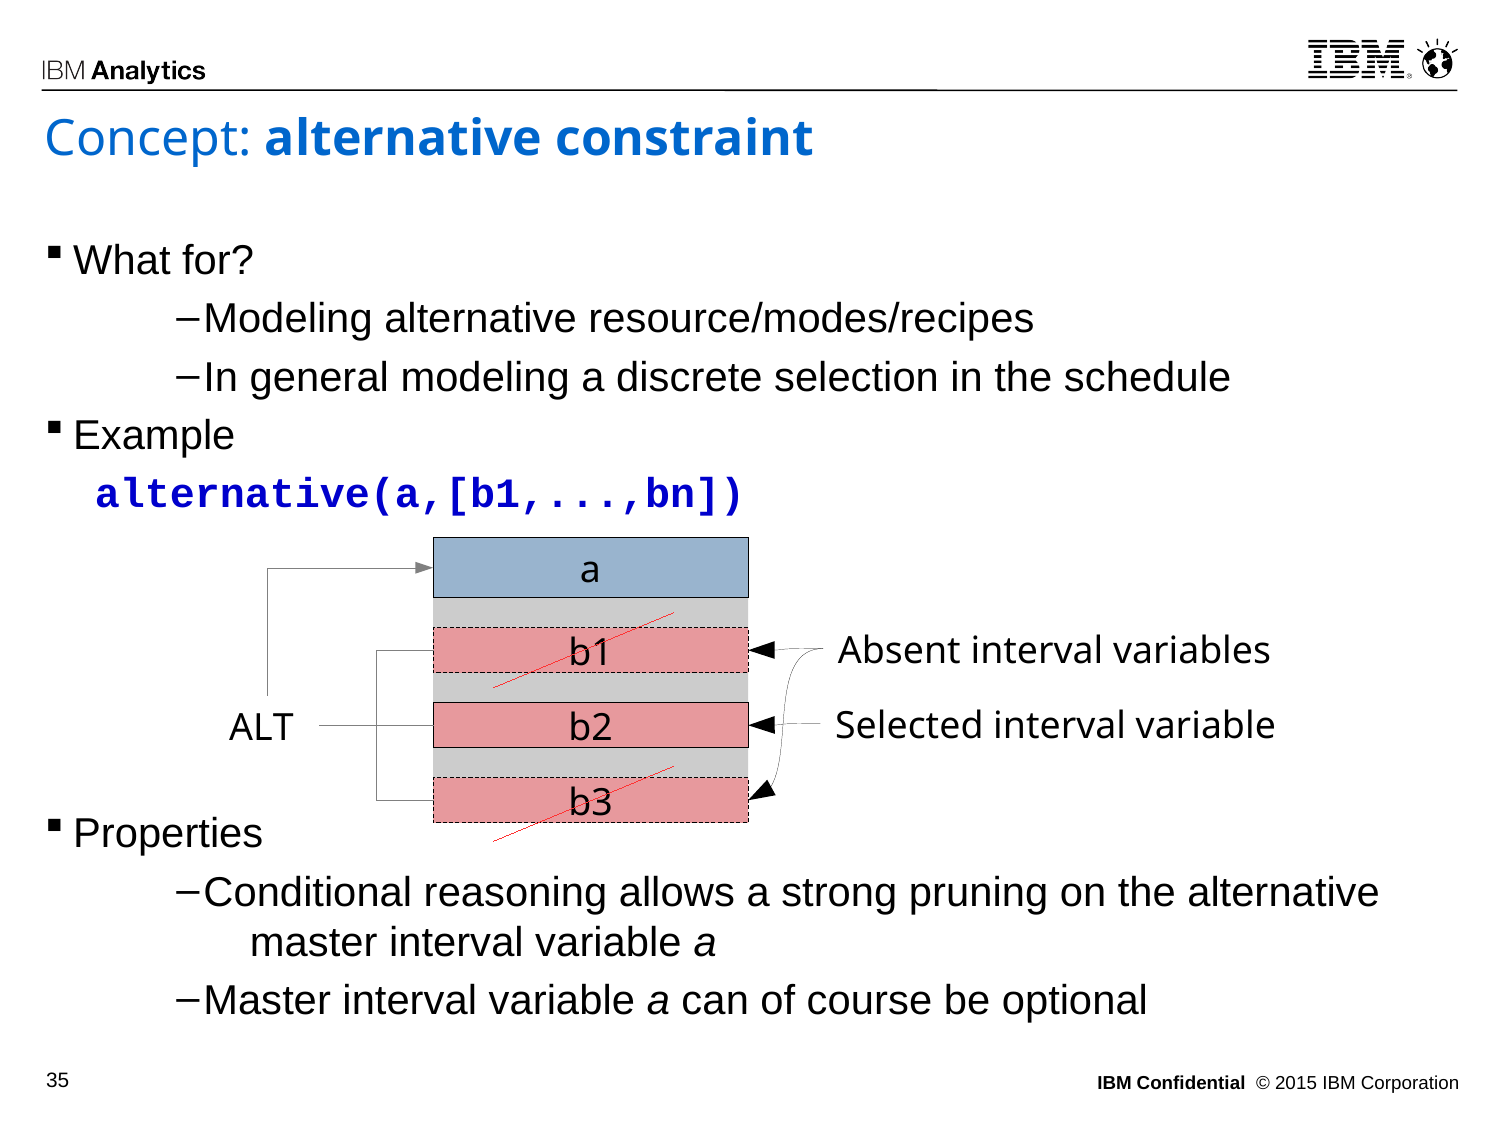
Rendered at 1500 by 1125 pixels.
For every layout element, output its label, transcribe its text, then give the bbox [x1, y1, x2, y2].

text_box b2 [433, 702, 749, 748]
picture [1294, 24, 1469, 91]
title Concept: alternative constraint [29, 97, 1500, 203]
picture [24, 42, 224, 99]
text_box Absent interval variables [823, 618, 1261, 679]
text_box [433, 598, 749, 627]
text_box b1 [433, 627, 749, 673]
list What for? Modeling alternative resource/modes/recipes In general modeling a discrete selection in the schedule Example alternative(a,[b1,...,bn]) Properties Conditional reasoning allows a strong pruning on the alternative master interval variable a Master interval variable a can of course be optional [29, 224, 1426, 1107]
text_box b3 [433, 777, 749, 823]
text_box ALT [214, 695, 320, 756]
text_box Selected interval variable [820, 693, 1268, 754]
text_box a [433, 537, 749, 598]
